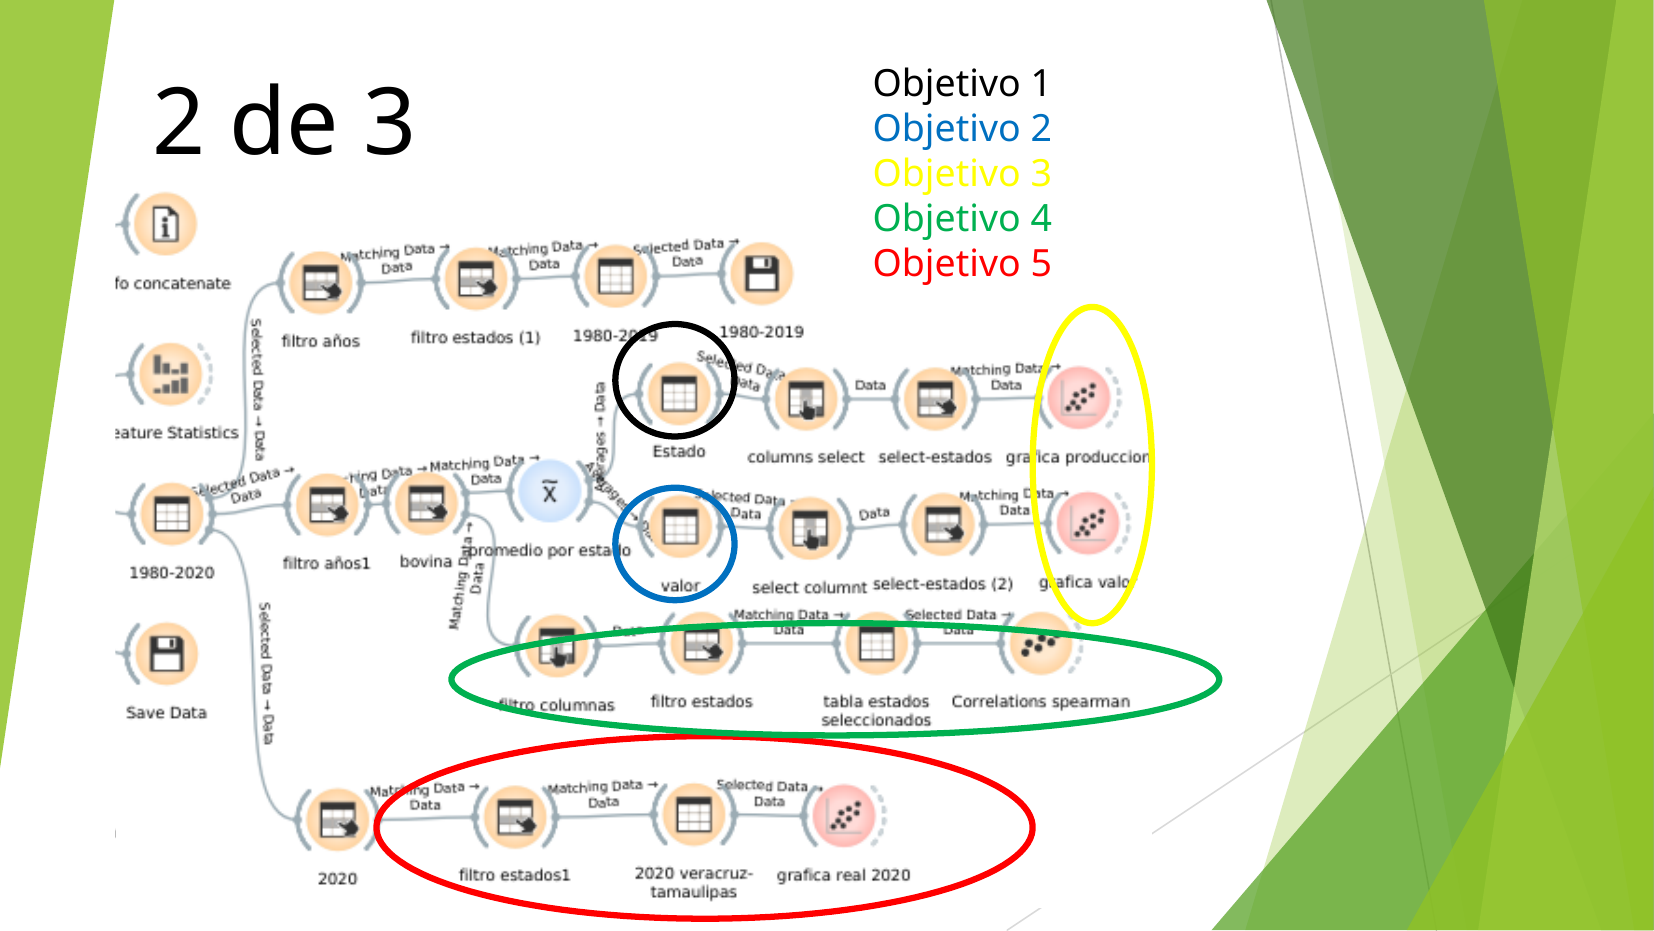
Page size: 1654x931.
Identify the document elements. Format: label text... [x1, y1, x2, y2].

picture [1148, 386, 1152, 407]
picture [830, 715, 1152, 908]
title 2 de 3 [137, 11, 1191, 155]
picture [115, 155, 1152, 908]
text_box Objetivo 1 Objetivo 2 Objetivo 3 Objetivo 4 Objetivo 5 [857, 51, 1191, 386]
picture [1036, 386, 1148, 620]
picture [380, 740, 1029, 908]
picture [455, 627, 1152, 732]
